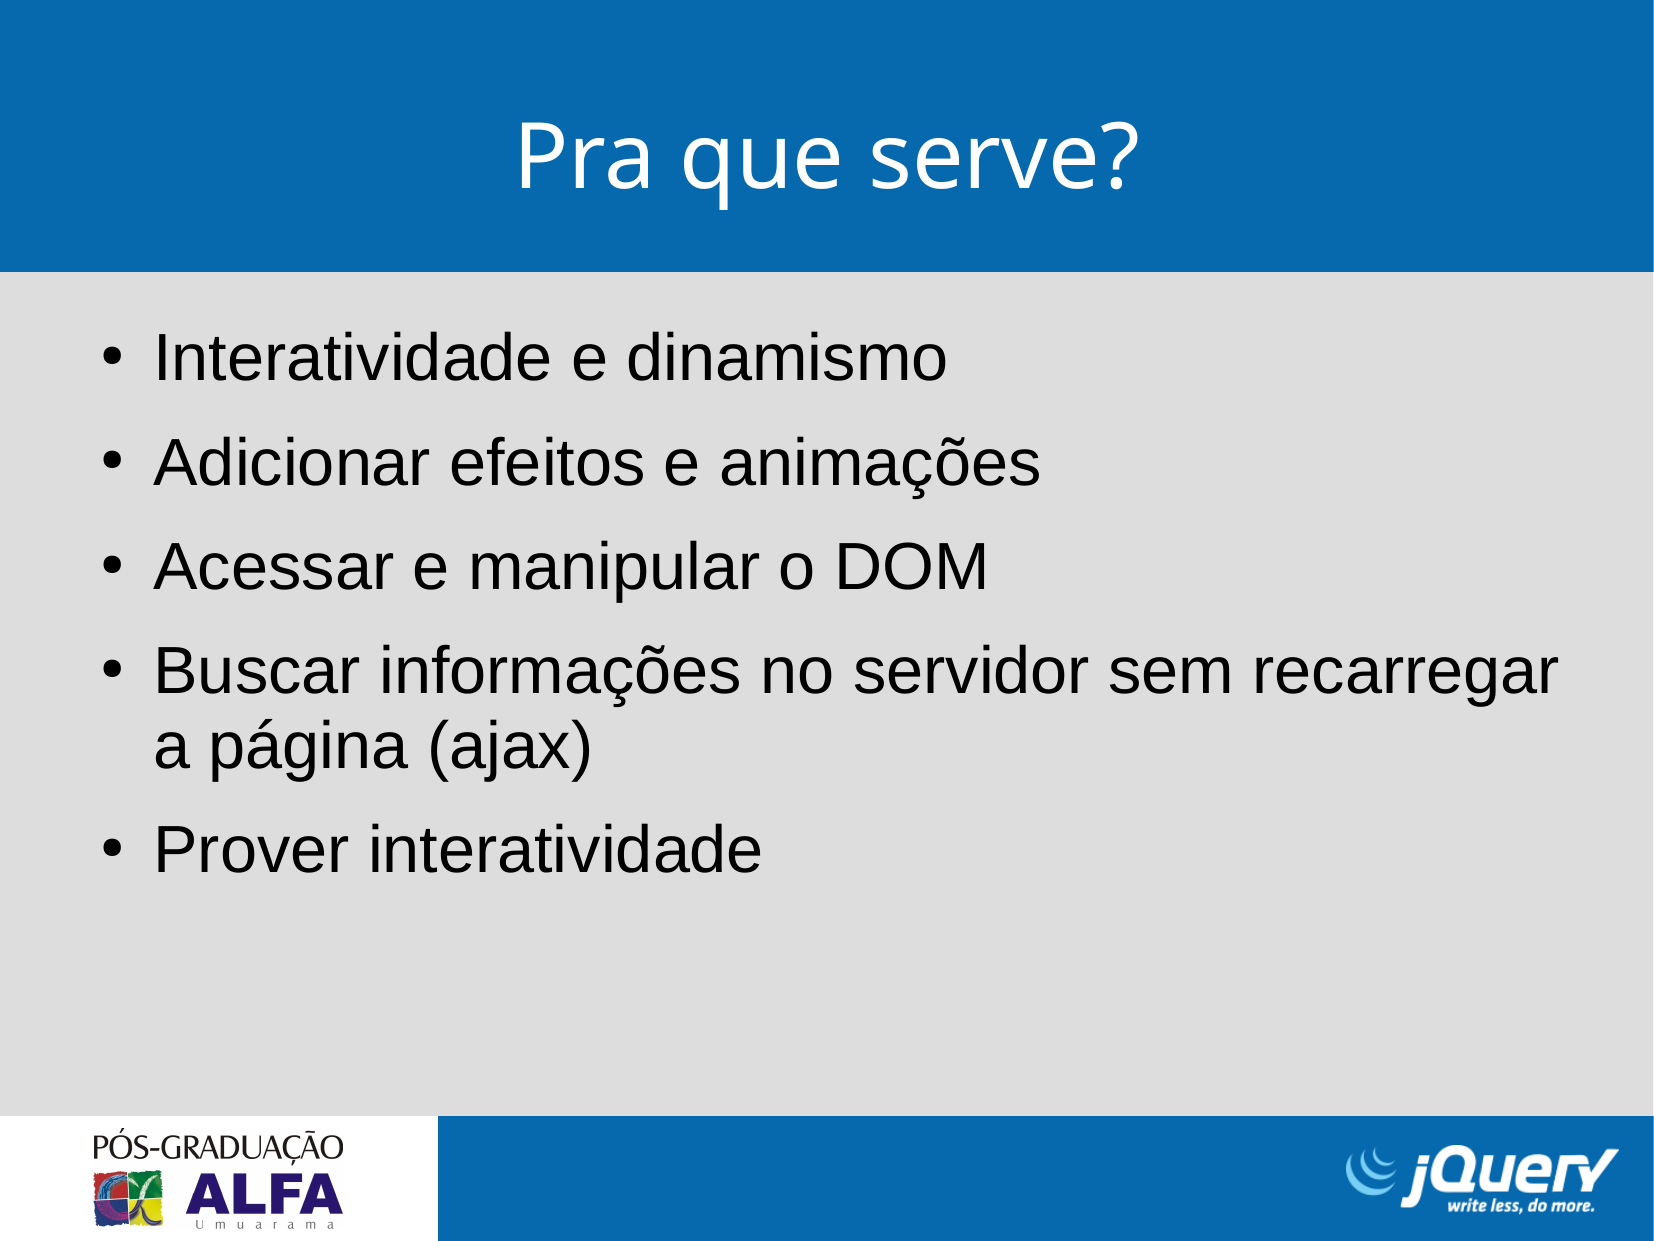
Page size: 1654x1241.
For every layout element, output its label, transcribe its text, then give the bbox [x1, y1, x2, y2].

list Interatividade e dinamismo Adicionar efeitos e animações Acessar e manipular o DOM Buscar informações no servidor sem recarregar a página (ajax) Prover interatividade [82, 320, 1571, 1040]
picture [93, 1128, 343, 1229]
title Pra que serve? [82, 49, 1571, 257]
picture [0, 0, 1654, 272]
picture [438, 1116, 1654, 1241]
